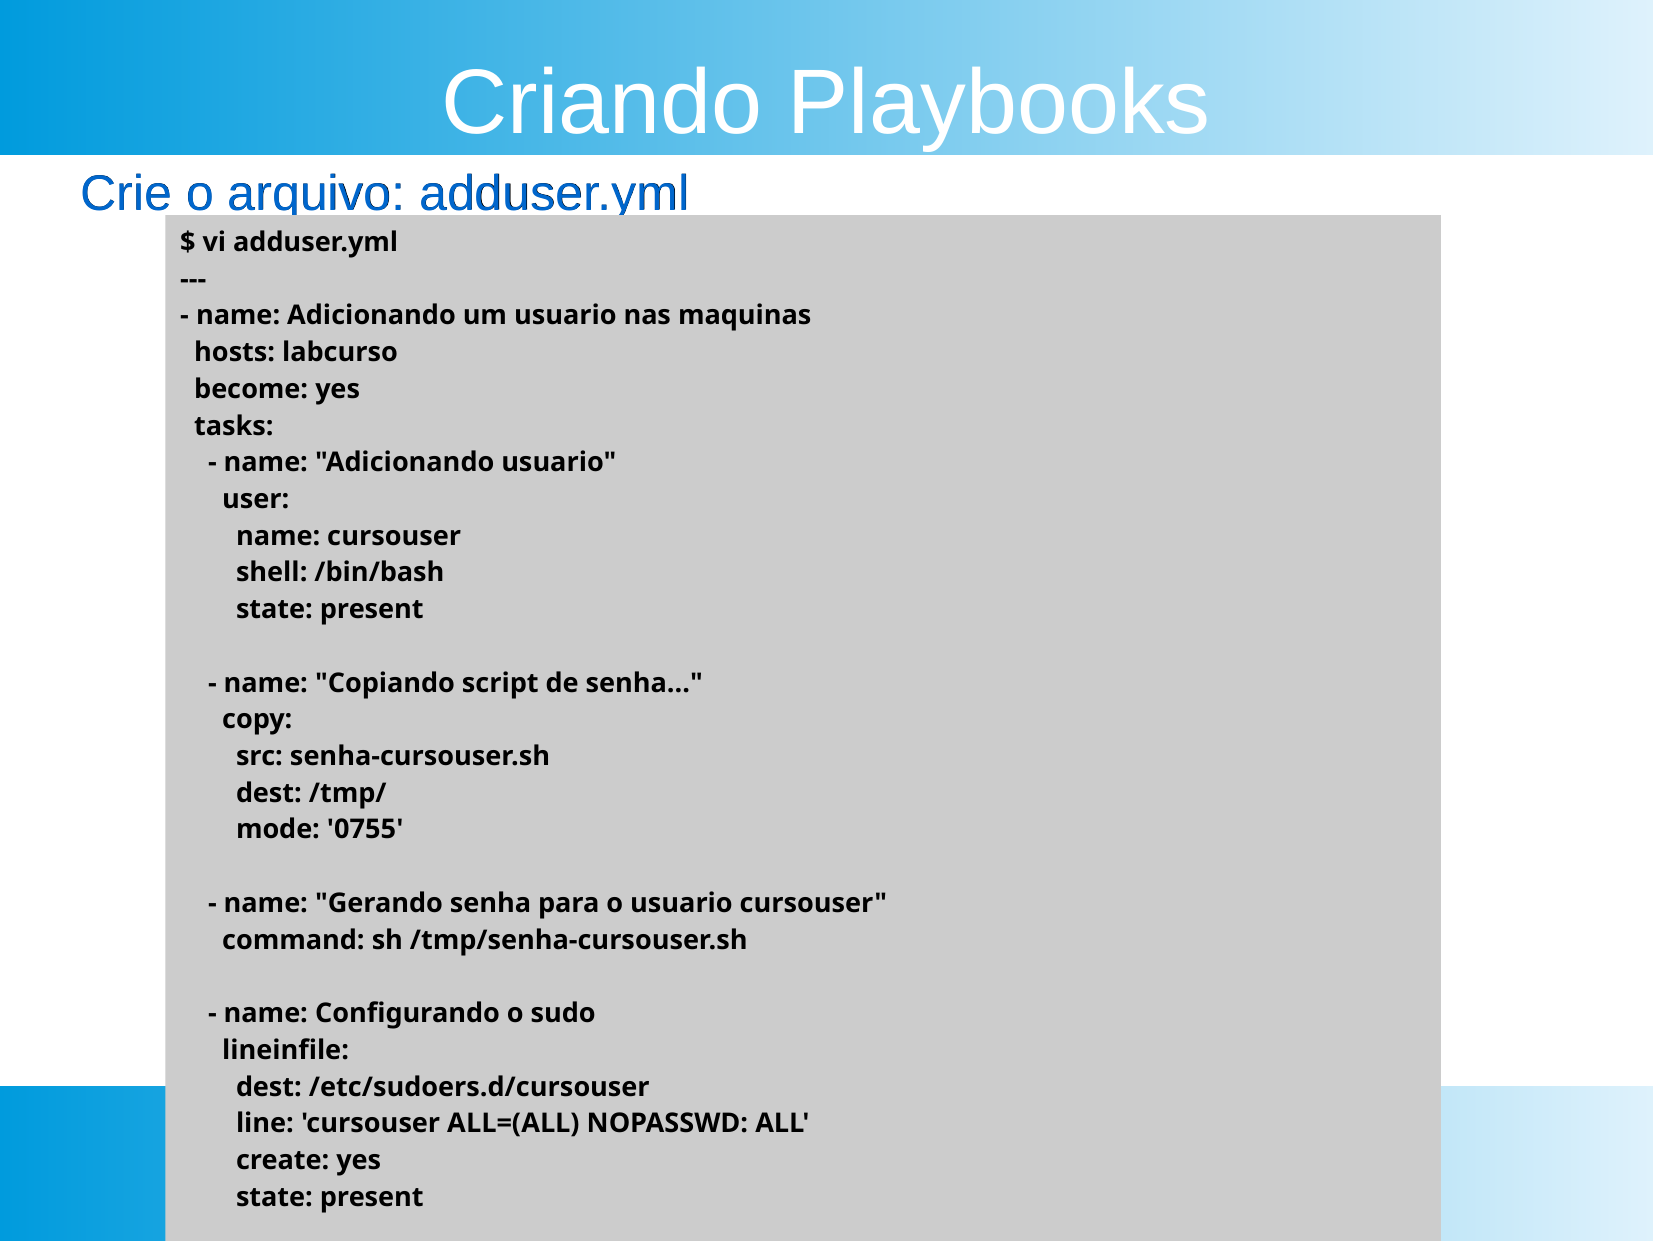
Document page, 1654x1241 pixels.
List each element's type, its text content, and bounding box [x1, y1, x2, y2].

title Criando Playbooks [82, 49, 1571, 155]
list Crie o arquivo: adduser.yml [80, 164, 1570, 229]
text_box $ vi adduser.yml --- - name: Adicionando um usuario nas maquinas hosts: labcurso become: yes tasks: - name: "Adicionando usuario" user: name: cursouser shell: /bin/bash state: present - name: "Copiando script de senha..." copy: src: senha-cursouser.sh dest: /tmp/ mode: '0755' - name: "Gerando senha para o usuario cursouser" command: sh /tmp/senha-cursouser.sh - name: Configurando o sudo lineinfile: dest: /etc/sudoers.d/cursouser line: 'cursouser ALL=(ALL) NOPASSWD: ALL' create: yes state: present [165, 215, 1441, 1075]
